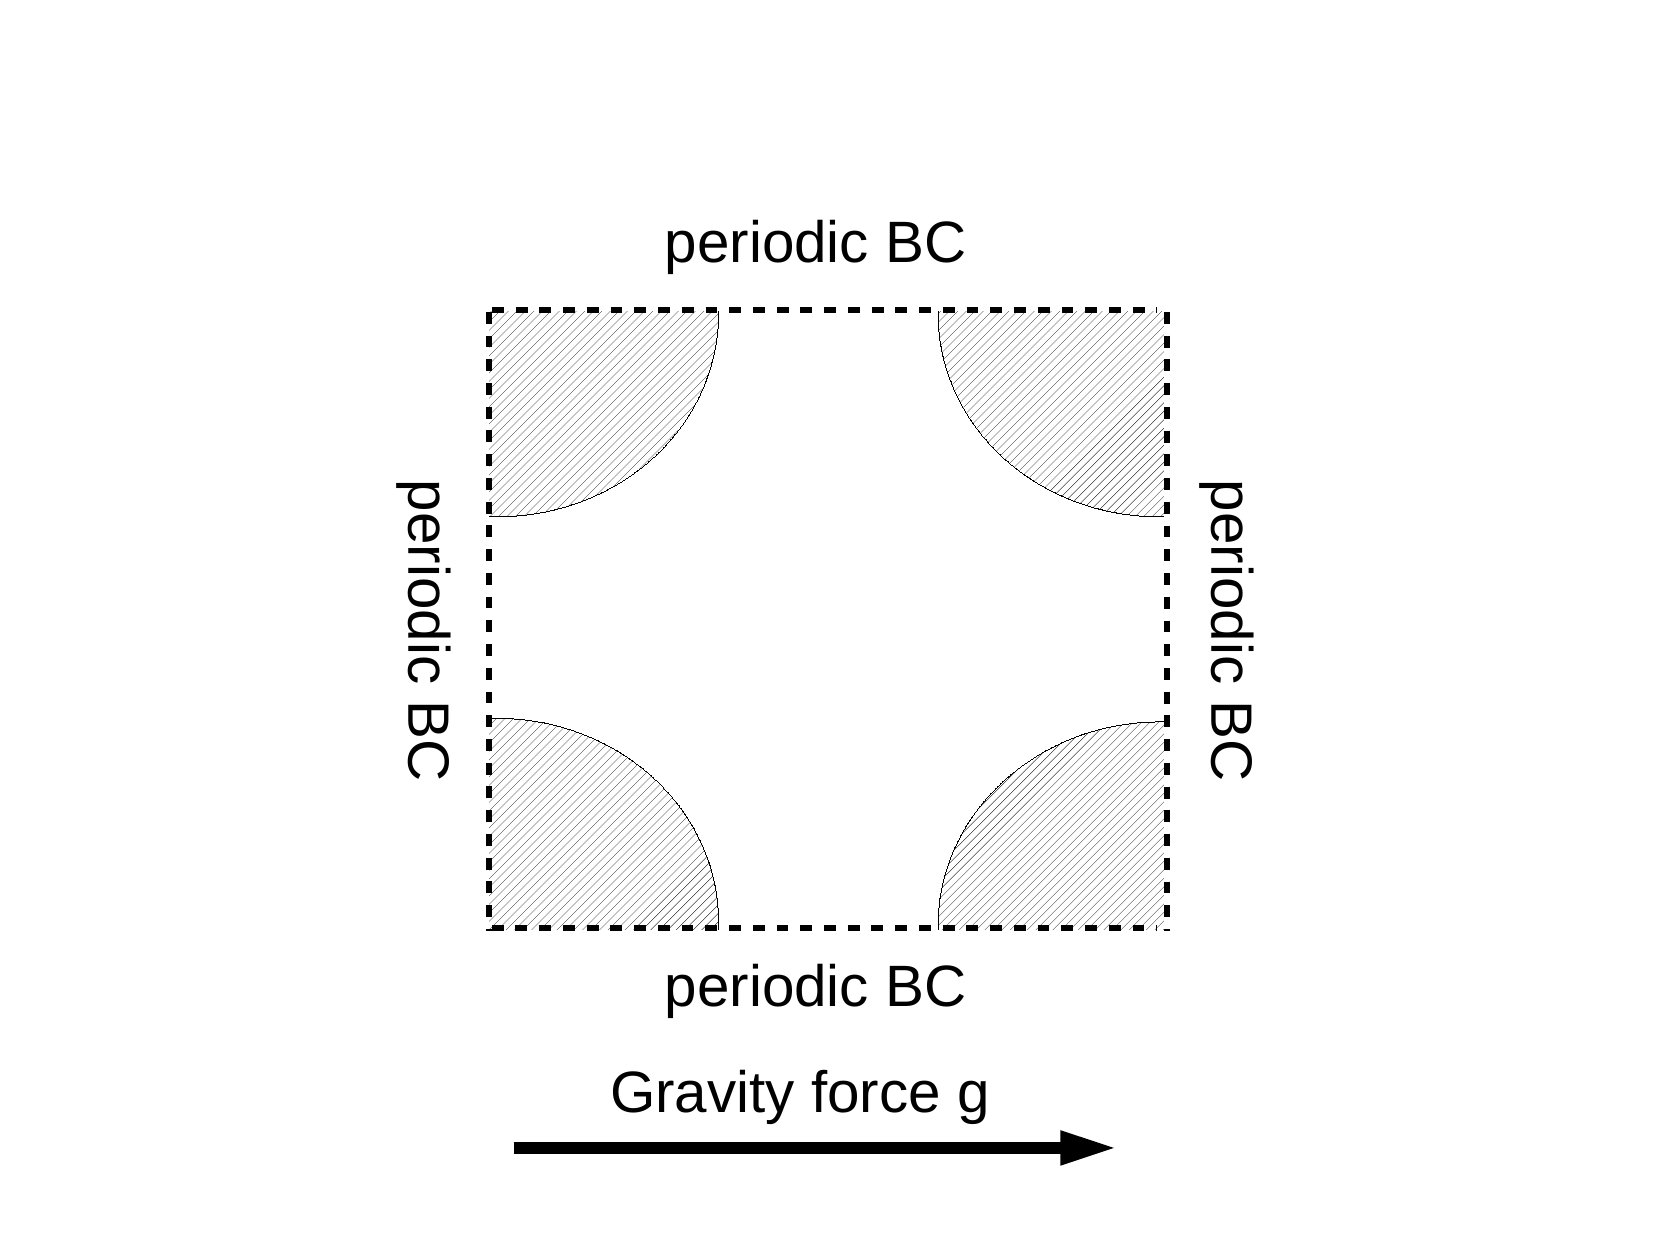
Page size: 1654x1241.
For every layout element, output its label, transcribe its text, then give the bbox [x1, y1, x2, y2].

text_box periodic BC [523, 202, 1124, 283]
text_box periodical BC [649, 311, 1079, 633]
text_box periodic BC [388, 338, 469, 939]
text_box periodic BC [1191, 338, 1272, 939]
text_box periodic BC [523, 946, 1124, 1027]
text_box Gravity force g [500, 1052, 1101, 1133]
text_box [201, 23, 1452, 1218]
